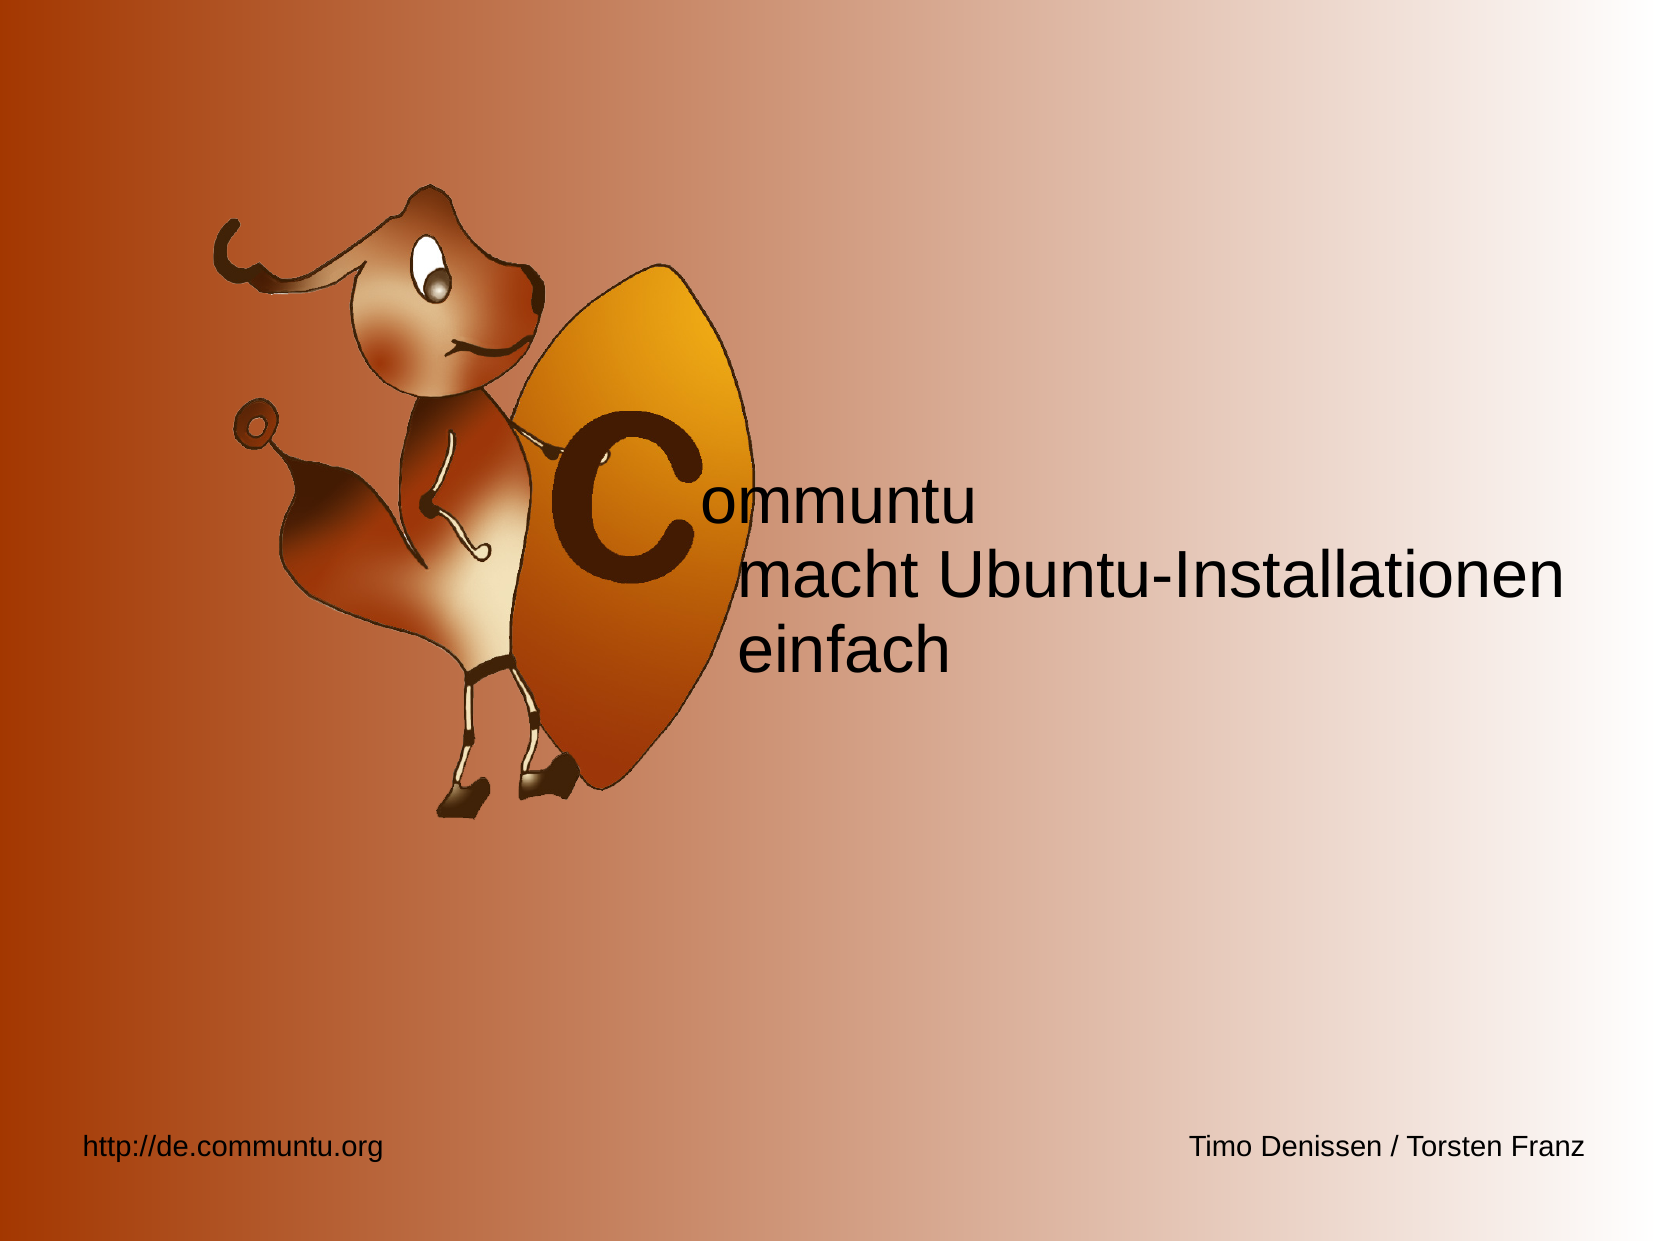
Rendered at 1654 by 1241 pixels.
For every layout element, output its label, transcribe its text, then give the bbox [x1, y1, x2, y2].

subtitle ommuntu macht Ubuntu-Installationen einfach [700, 462, 1593, 687]
picture [206, 173, 798, 916]
